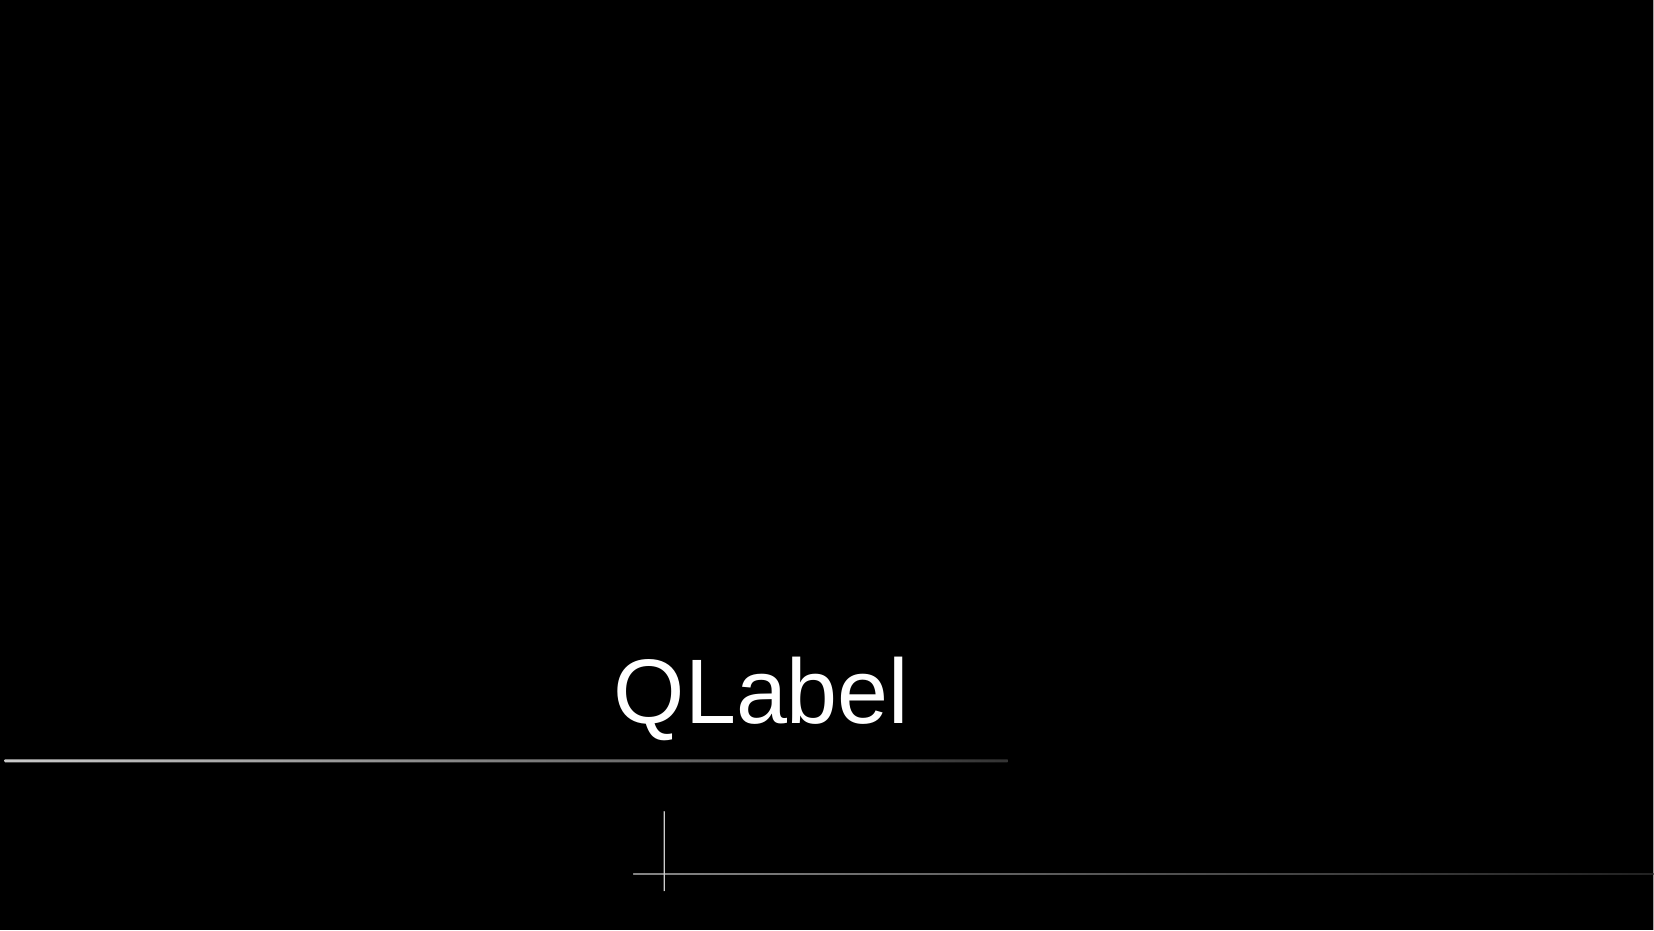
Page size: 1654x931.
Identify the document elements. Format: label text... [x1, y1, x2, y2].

title QLabel [23, 637, 1501, 746]
